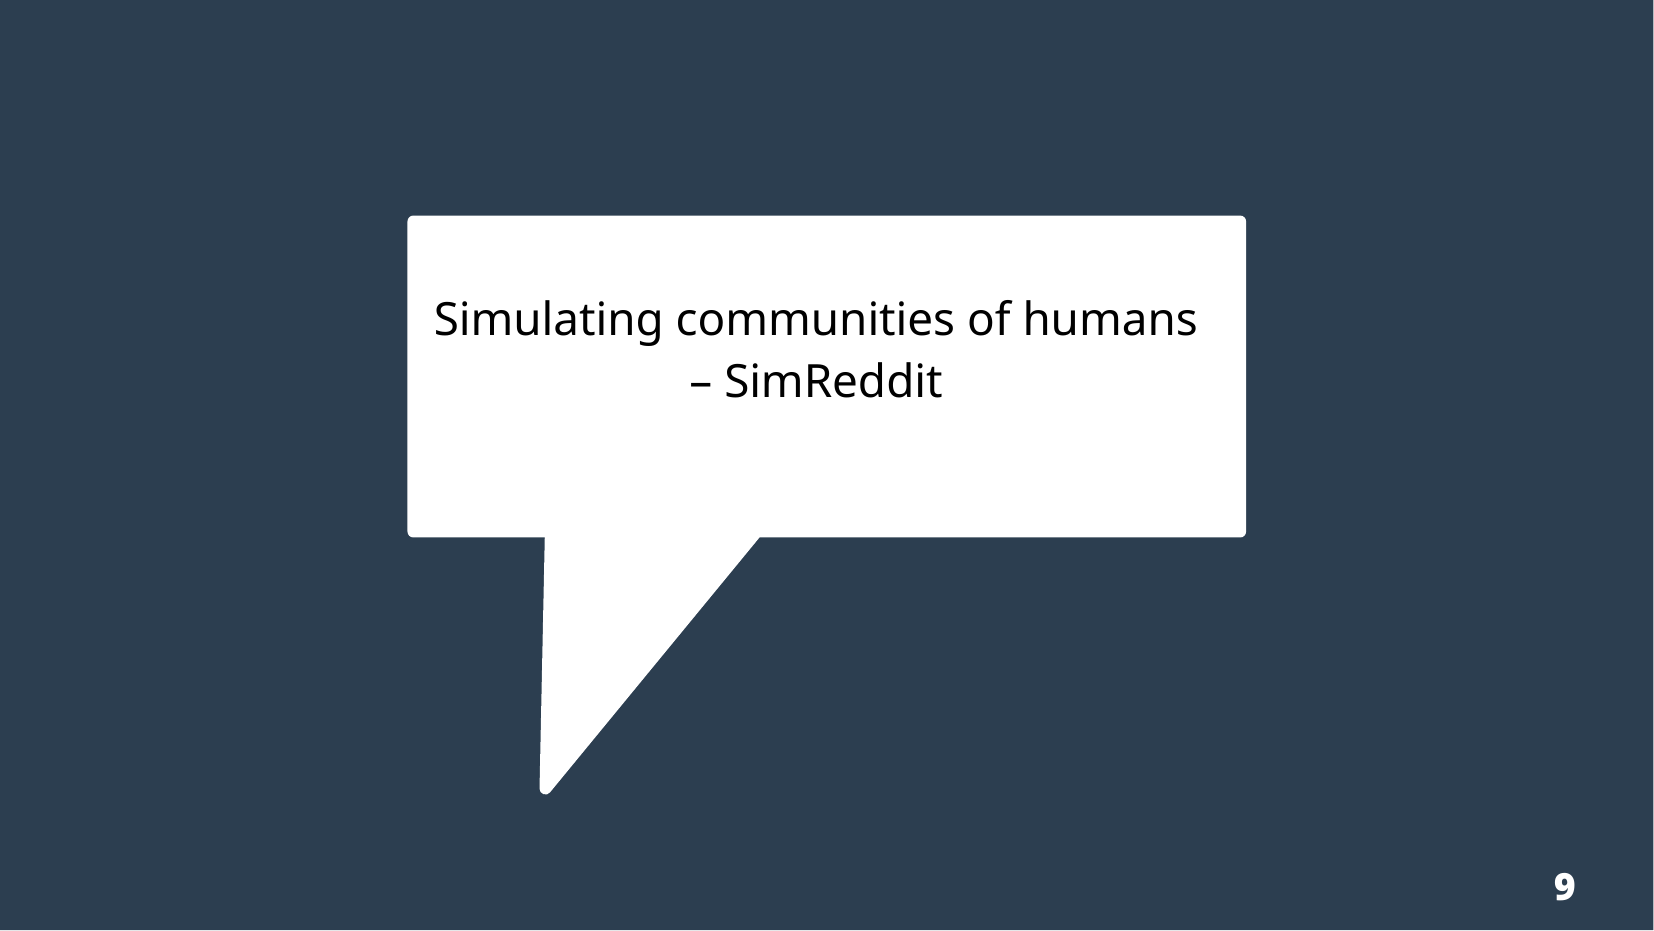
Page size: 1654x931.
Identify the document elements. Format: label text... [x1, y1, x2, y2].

subtitle Simulating communities of humans – SimReddit [432, 22, 1201, 676]
